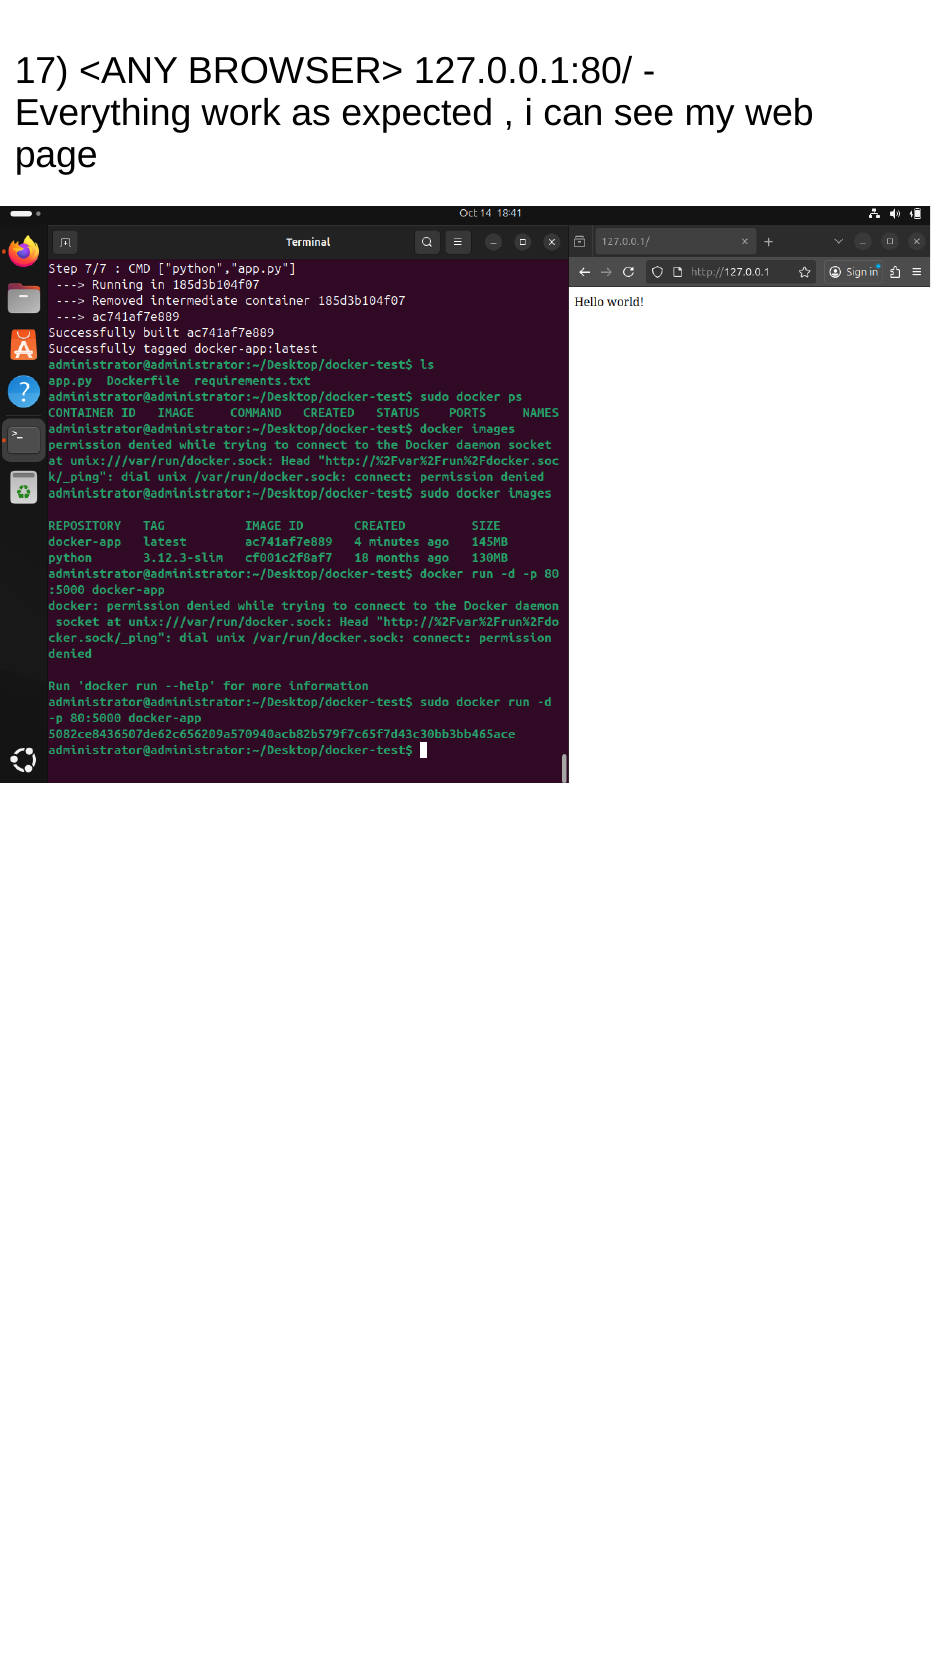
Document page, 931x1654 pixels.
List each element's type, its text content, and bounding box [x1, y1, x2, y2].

text_box 17) <ANY BROWSER> 127.0.0.1:80/ - Everything work as expected , i can see my web page [0, 0, 830, 183]
picture [0, 206, 931, 784]
